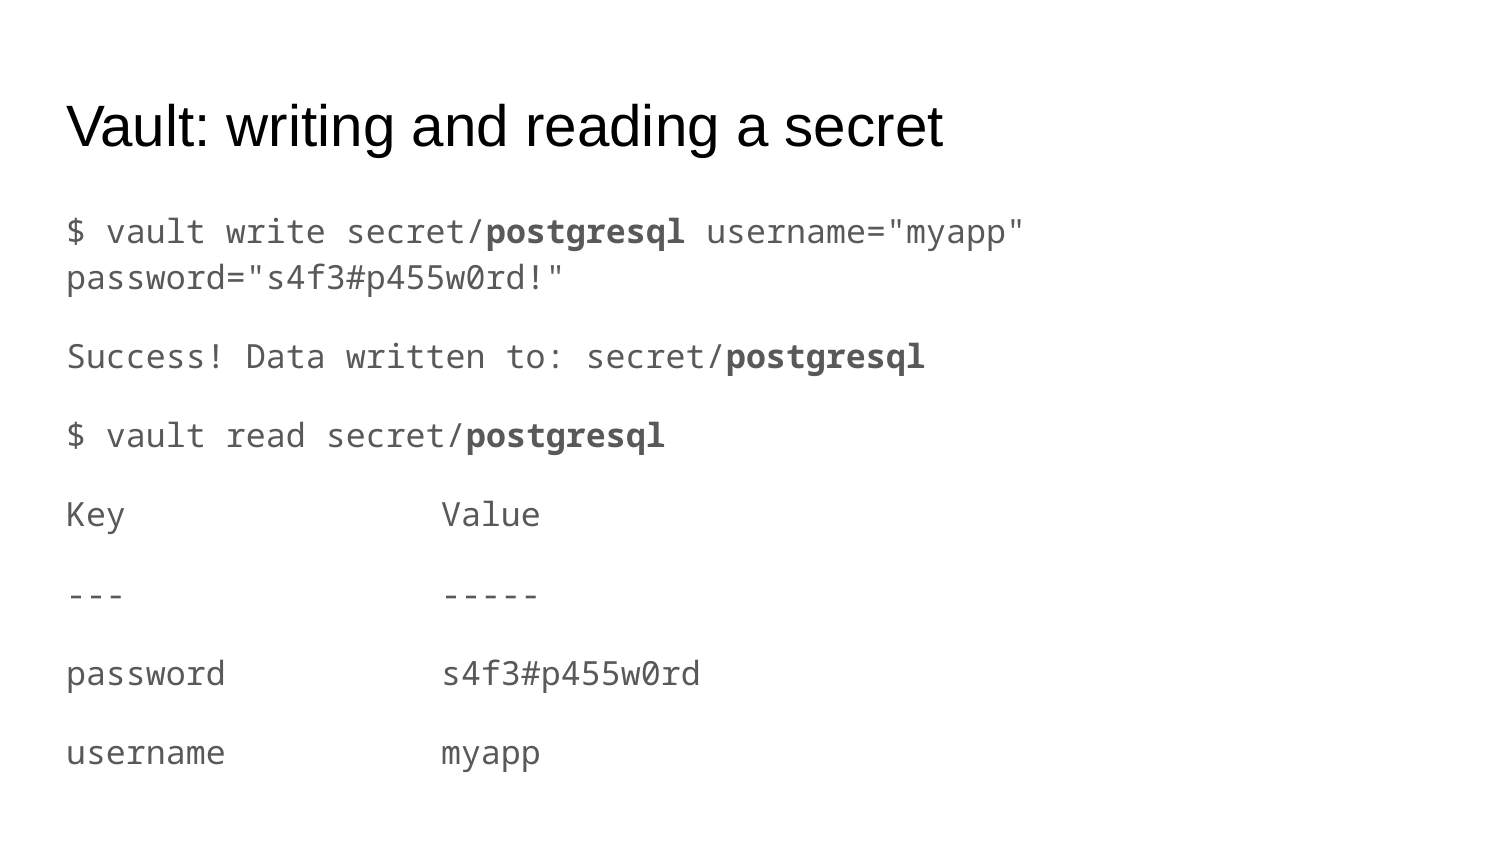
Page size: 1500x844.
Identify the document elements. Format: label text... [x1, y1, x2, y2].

title Vault: writing and reading a secret [51, 72, 1449, 167]
list $ vault write secret/postgresql username="myapp" password="s4f3#p455w0rd!" Success! Data written to: secret/postgresql $ vault read secret/postgresql Key Value --- ----- password s4f3#p455w0rd username myapp [51, 189, 1449, 750]
